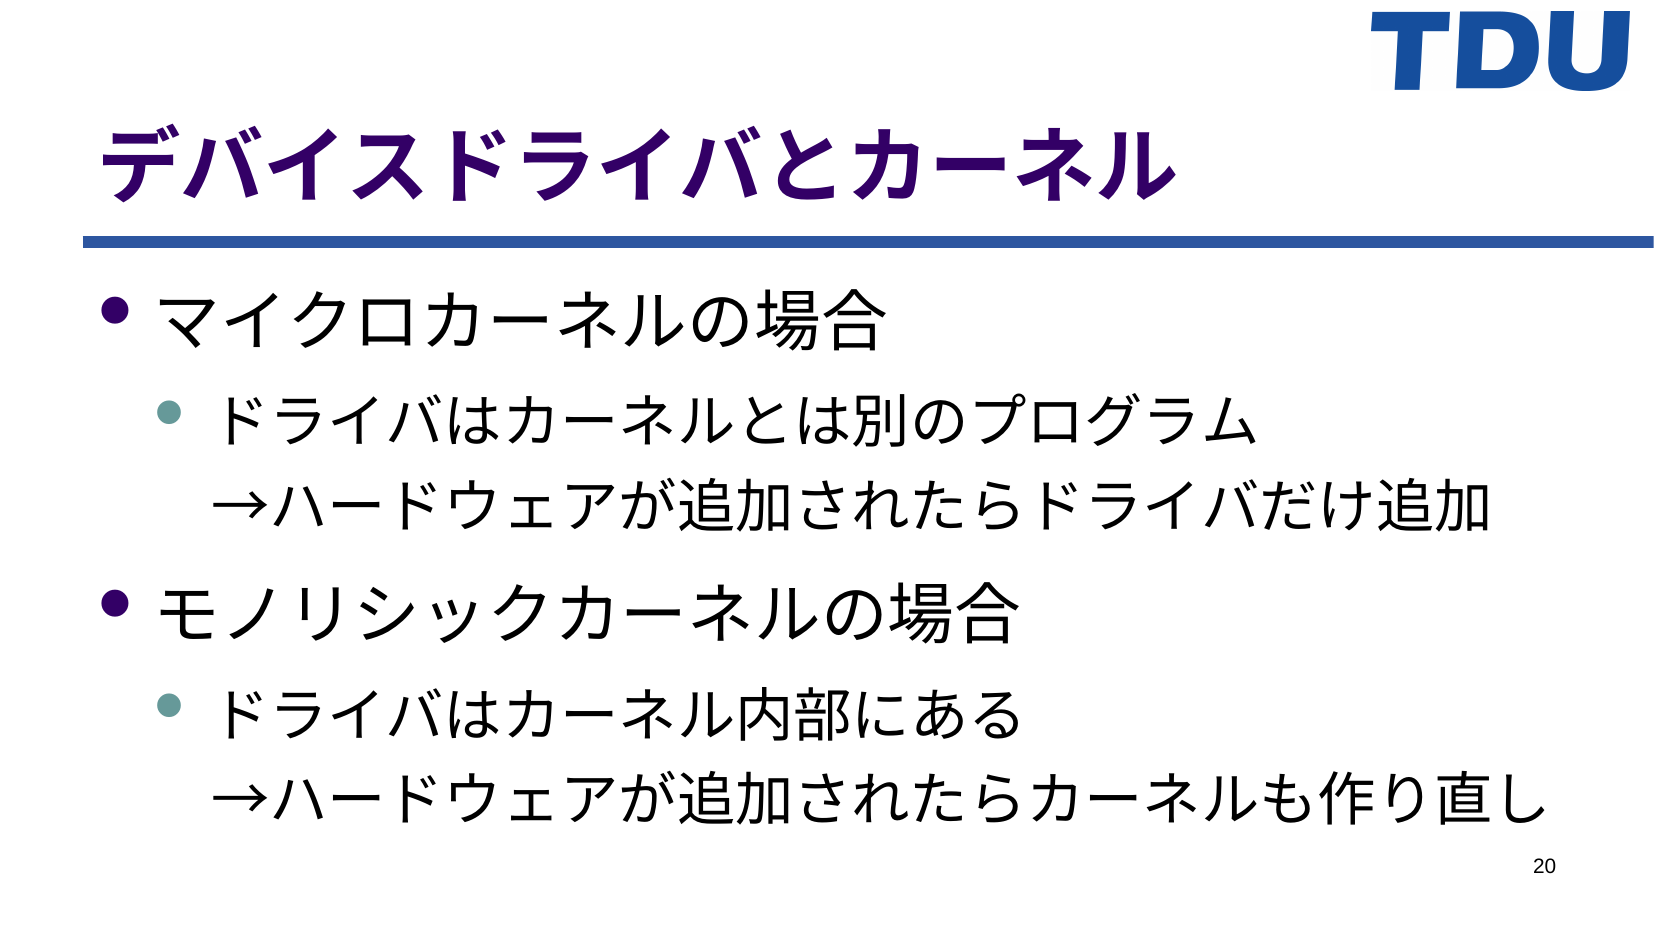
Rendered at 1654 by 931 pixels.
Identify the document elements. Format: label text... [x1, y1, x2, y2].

title デバイスドライバとカーネル [82, 51, 1571, 228]
picture [1371, 11, 1630, 91]
list マイクロカーネルの場合 ドライバはカーネルとは別のプログラム →ハードウェアが追加されたらドライバだけ追加 モノリシックカーネルの場合 ドライバはカーネル内部にある →ハードウェアが追加されたらカーネルも作り直し [82, 259, 1571, 807]
